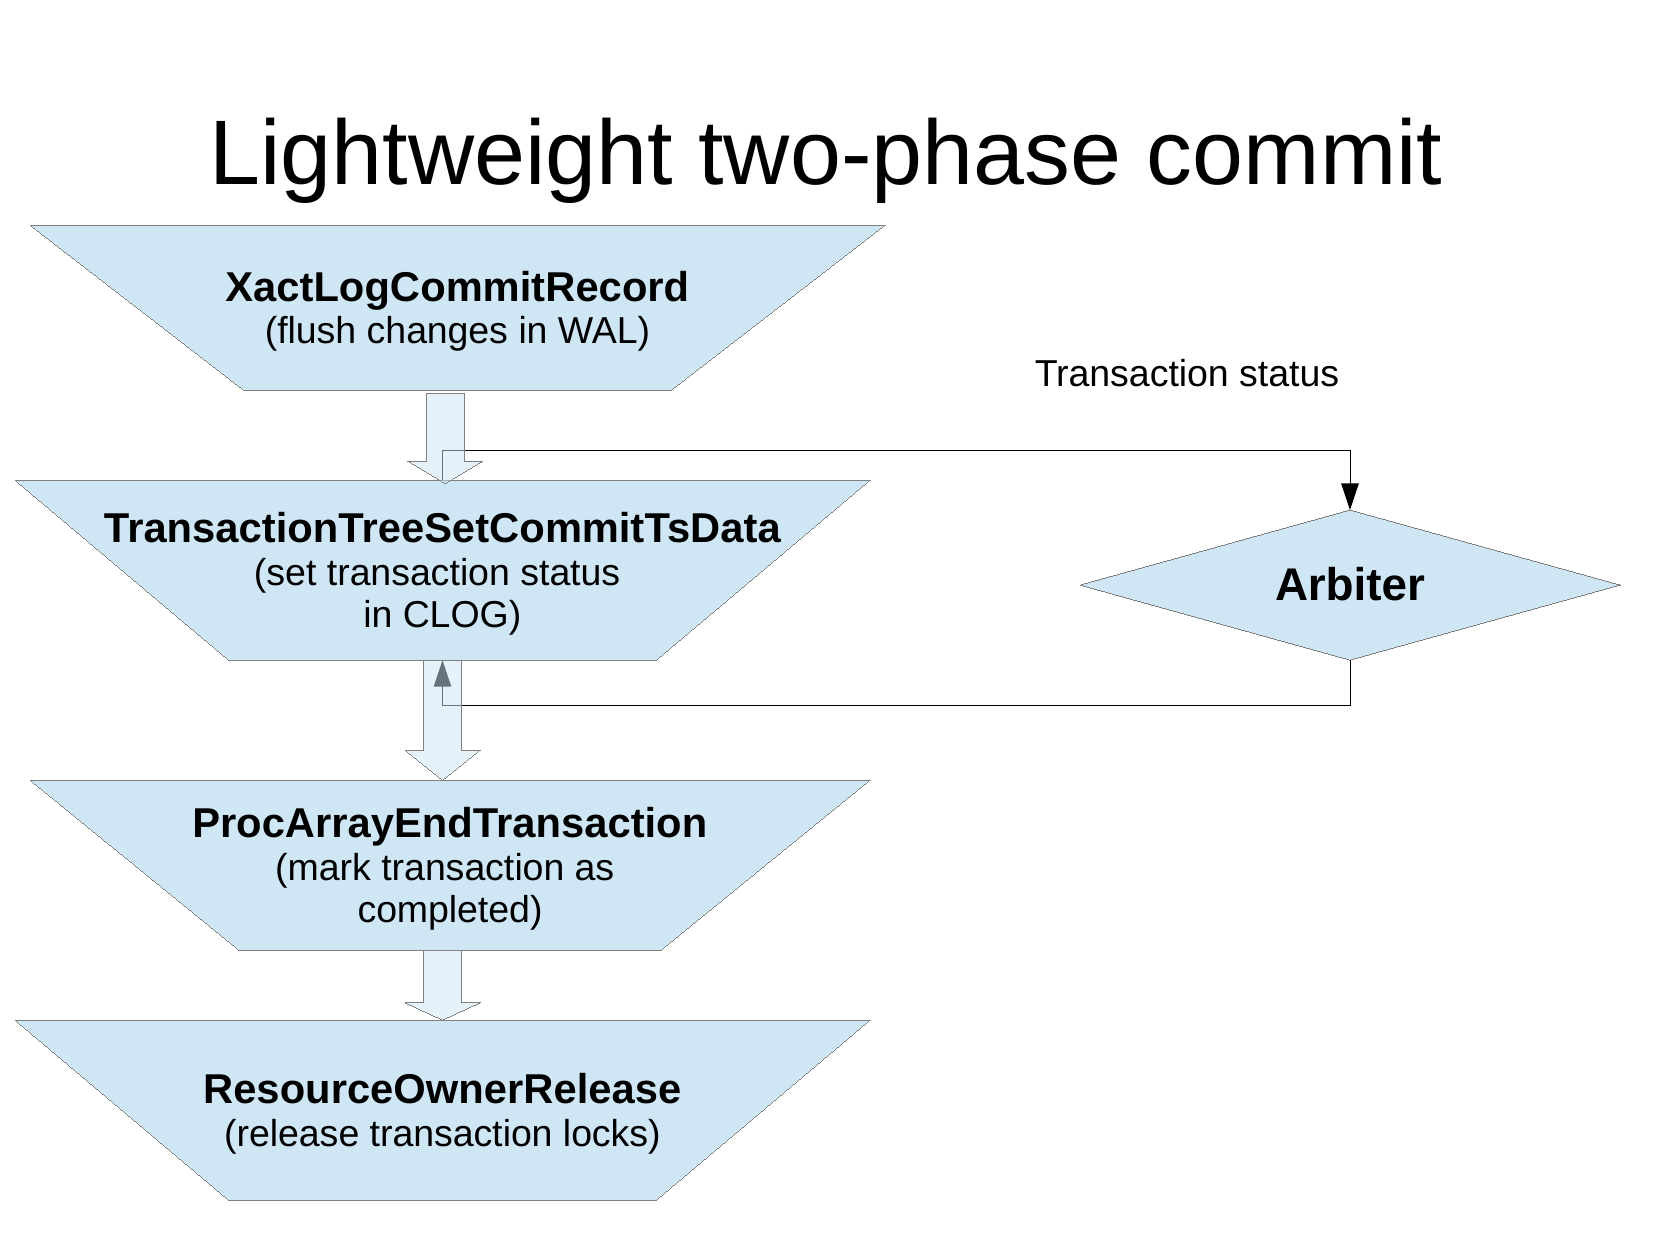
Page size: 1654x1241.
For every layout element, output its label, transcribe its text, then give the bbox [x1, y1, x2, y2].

text_box TransactionTreeSetCommitTsData (set transaction status in CLOG) [15, 480, 871, 661]
text_box Arbiter [1080, 510, 1621, 661]
text_box [405, 950, 481, 1021]
text_box Transaction status [1020, 345, 1355, 402]
text_box ProcArrayEndTransaction (mark transaction as completed) [30, 780, 871, 951]
text_box [405, 660, 481, 781]
title Lightweight two-phase commit [82, 49, 1571, 257]
text_box ResourceOwnerRelease (release transaction locks) [15, 1020, 871, 1201]
text_box [407, 393, 483, 484]
text_box XactLogCommitRecord (flush changes in WAL) [30, 225, 886, 391]
